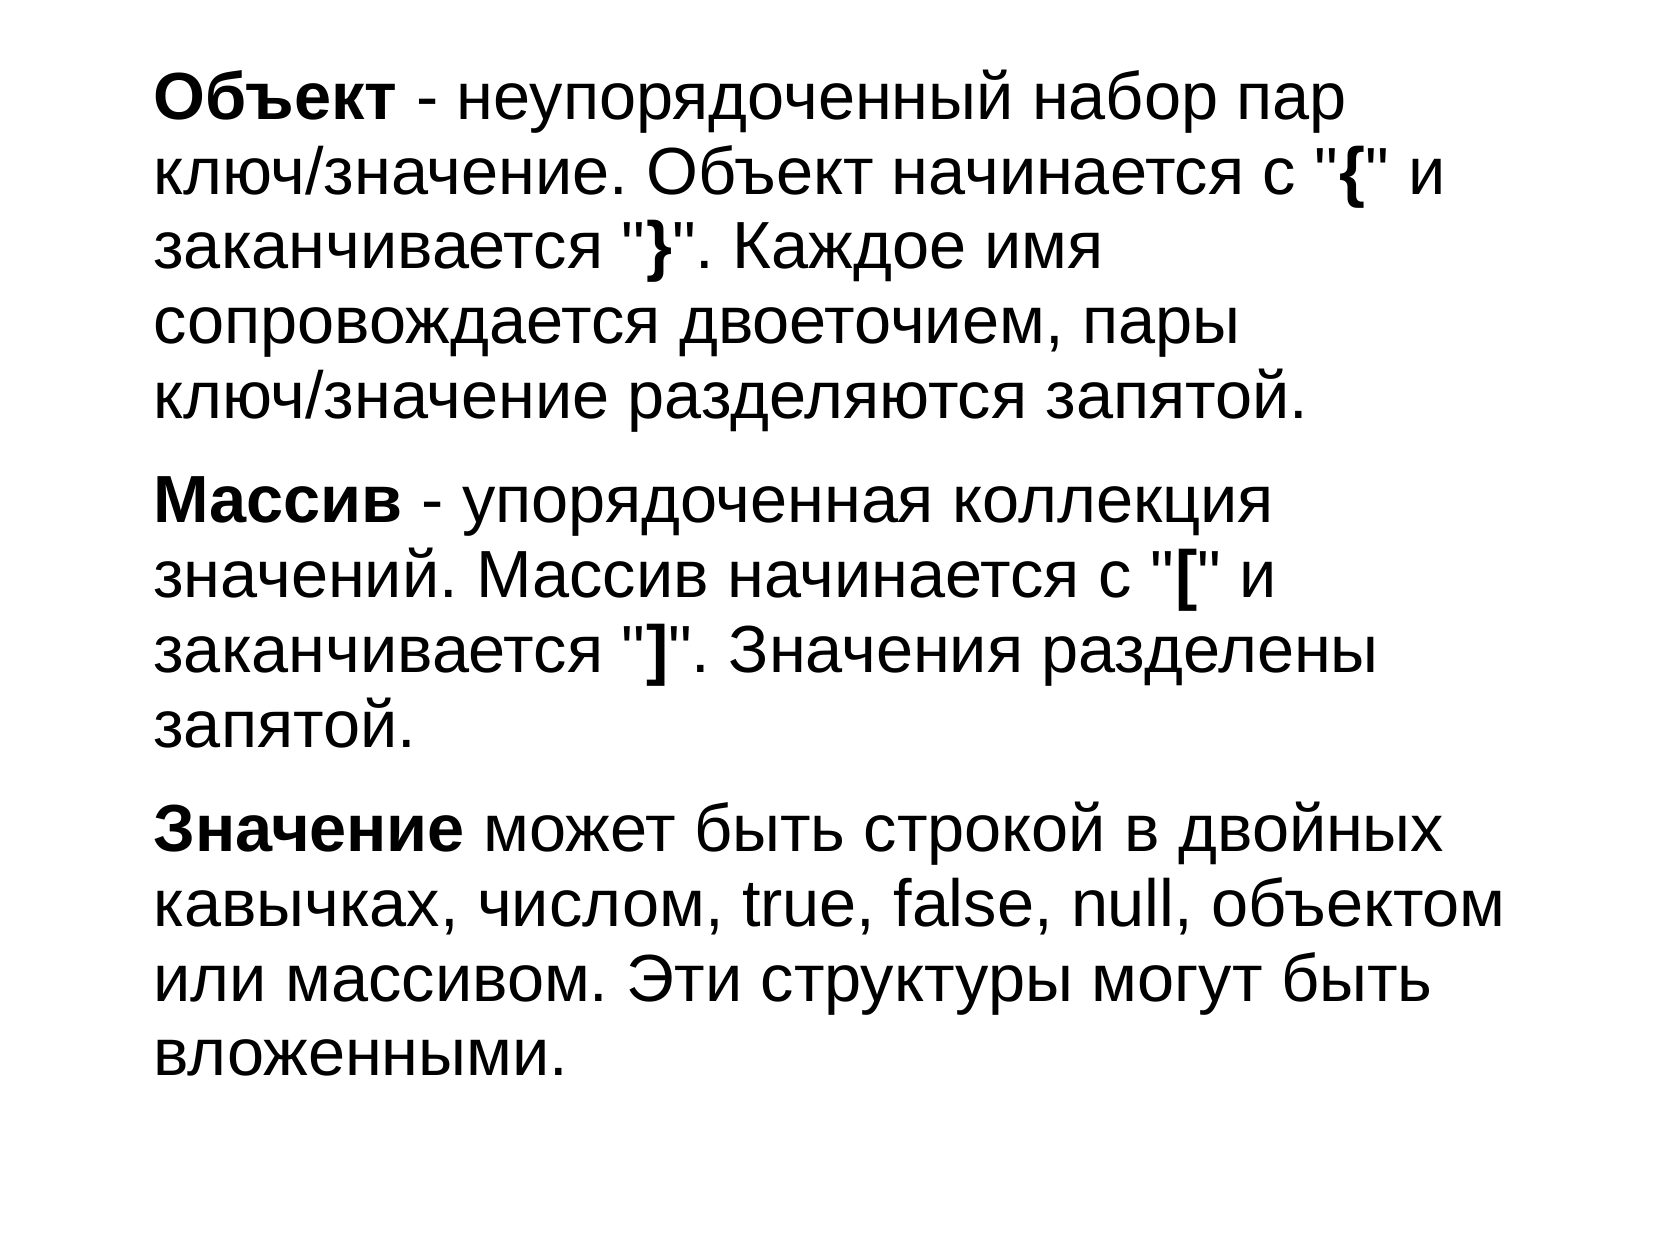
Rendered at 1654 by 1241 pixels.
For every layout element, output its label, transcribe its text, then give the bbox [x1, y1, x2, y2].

list Объект - неупорядоченный набор пар ключ/значение. Объект начинается с "{" и заканчивается "}". Каждое имя сопровождается двоеточием, пары ключ/значение разделяются запятой. Массив - упорядоченная коллекция значений. Массив начинается с "[" и заканчивается "]". Значения разделены запятой. Значение может быть строкой в двойных кавычках, числом, true, false, null, объектом или массивом. Эти структуры могут быть вложенными. [82, 59, 1571, 1182]
